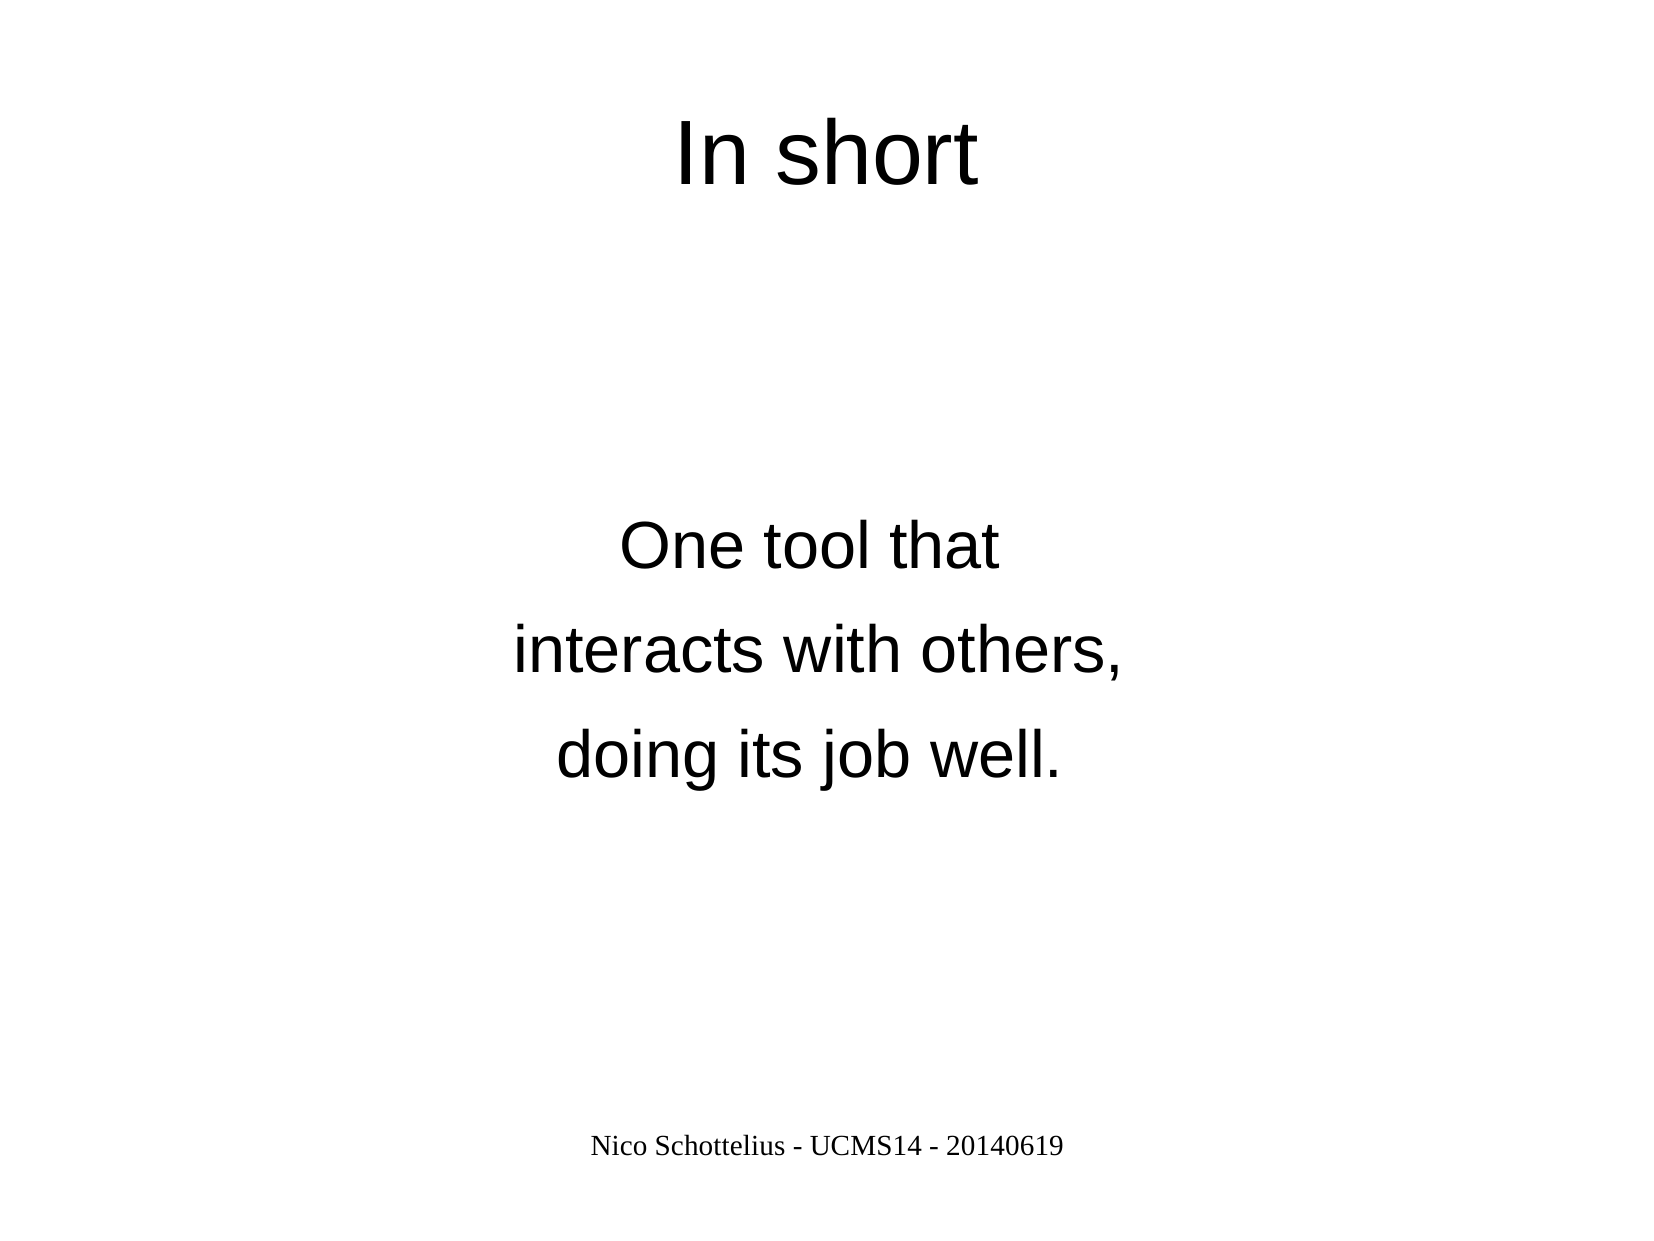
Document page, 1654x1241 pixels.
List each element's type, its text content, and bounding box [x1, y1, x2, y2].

title In short [82, 49, 1571, 257]
list One tool that interacts with others, doing its job well. [82, 290, 1538, 1010]
